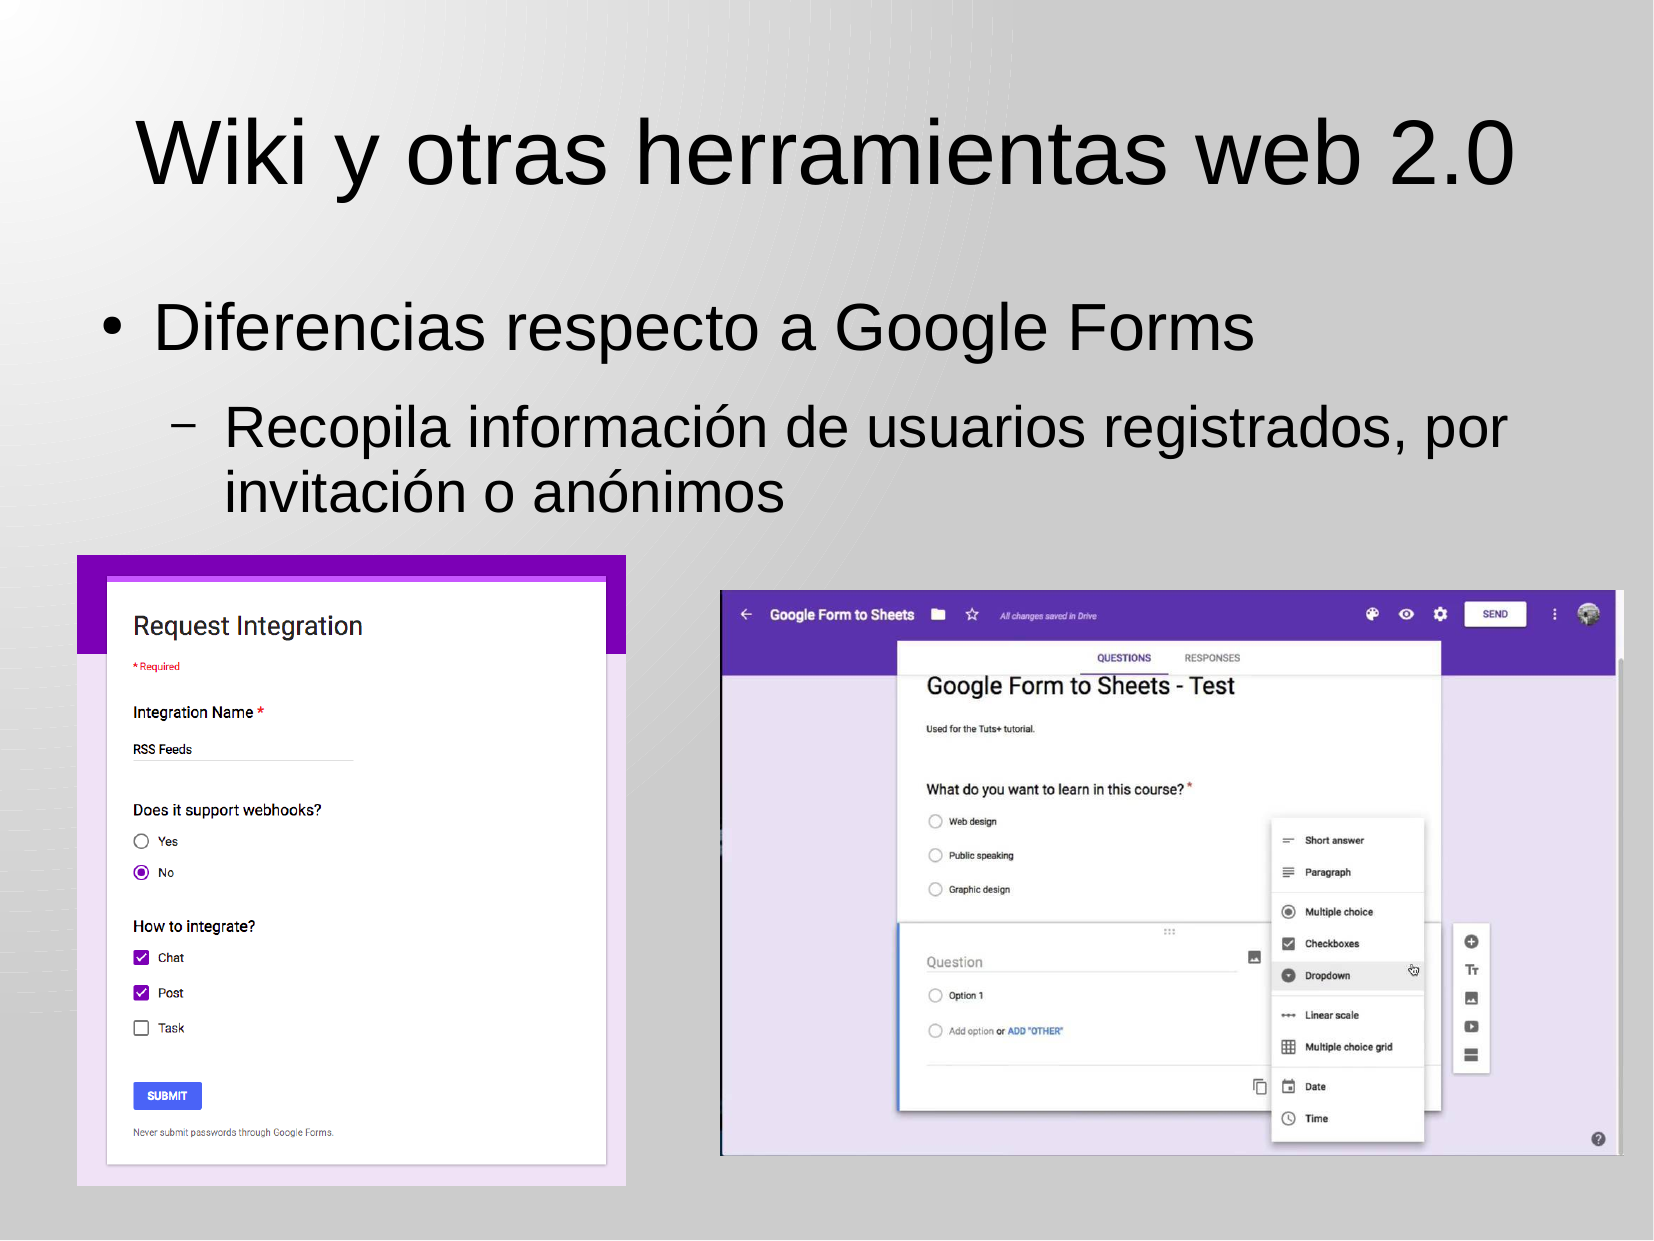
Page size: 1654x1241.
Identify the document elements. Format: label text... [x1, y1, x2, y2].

picture [77, 555, 626, 1186]
list Diferencias respecto a Google Forms Recopila información de usuarios registrados, por invitación o anónimos [82, 290, 1538, 1109]
picture [720, 590, 1624, 1156]
title Wiki y otras herramientas web 2.0 [82, 49, 1571, 257]
